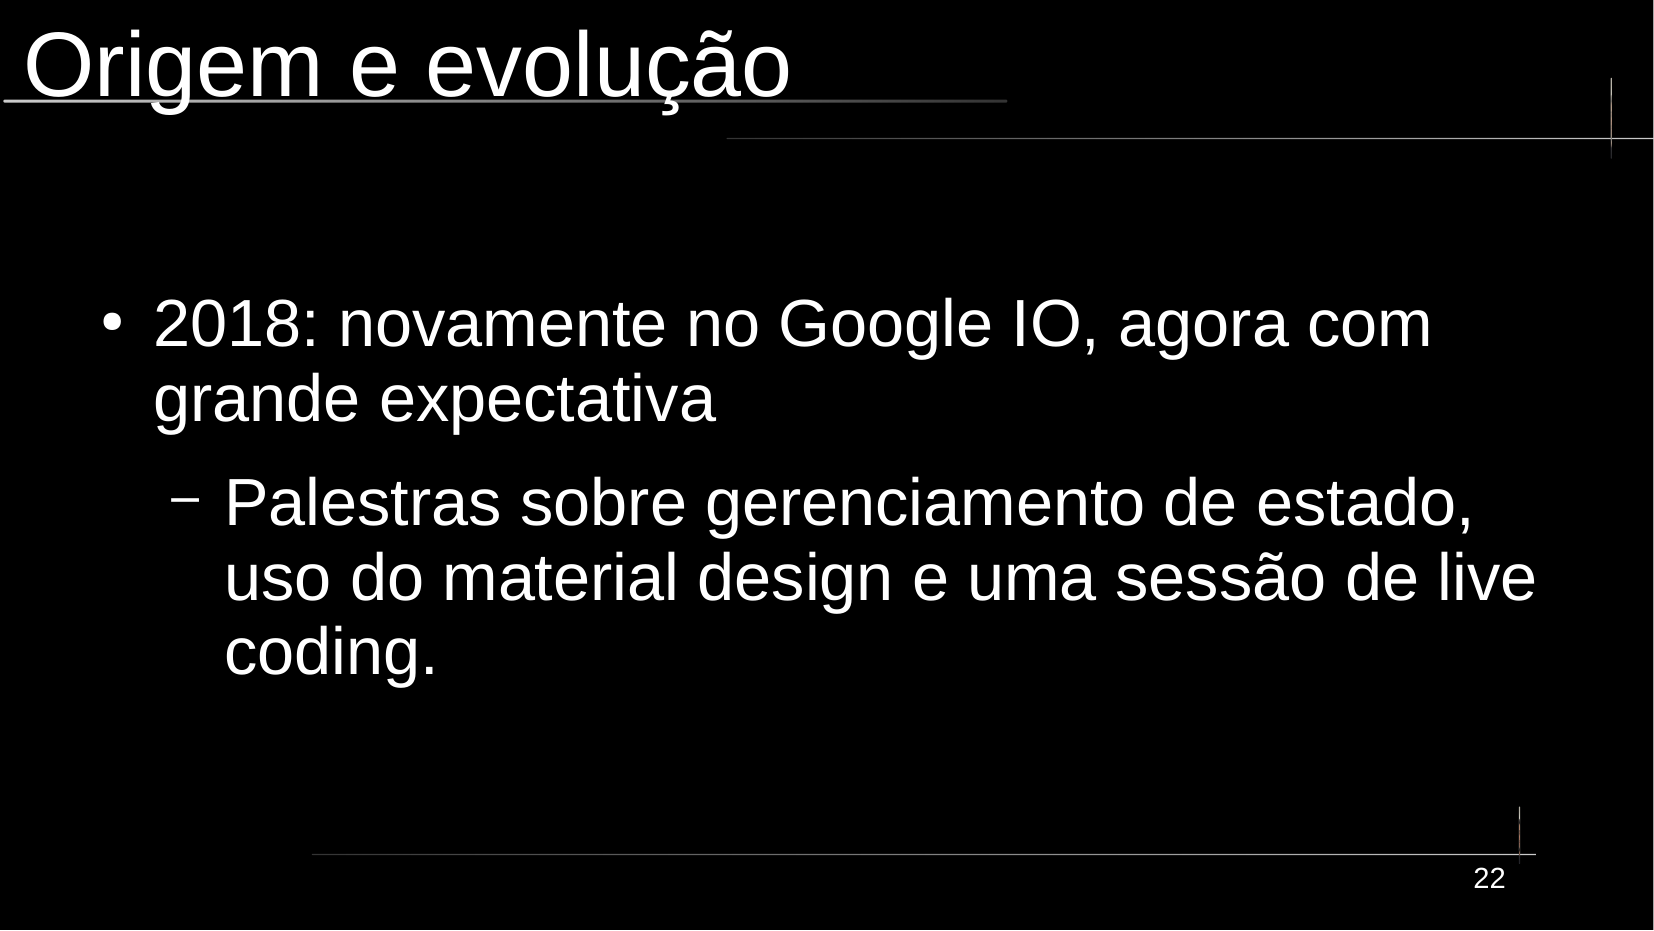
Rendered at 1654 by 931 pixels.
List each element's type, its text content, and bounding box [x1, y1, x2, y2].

subtitle 2018: novamente no Google IO, agora com grande expectativa Palestras sobre gerenciamento de estado, uso do material design e uma sessão de live coding. [82, 217, 1571, 758]
title Origem e evolução [23, 11, 1589, 119]
